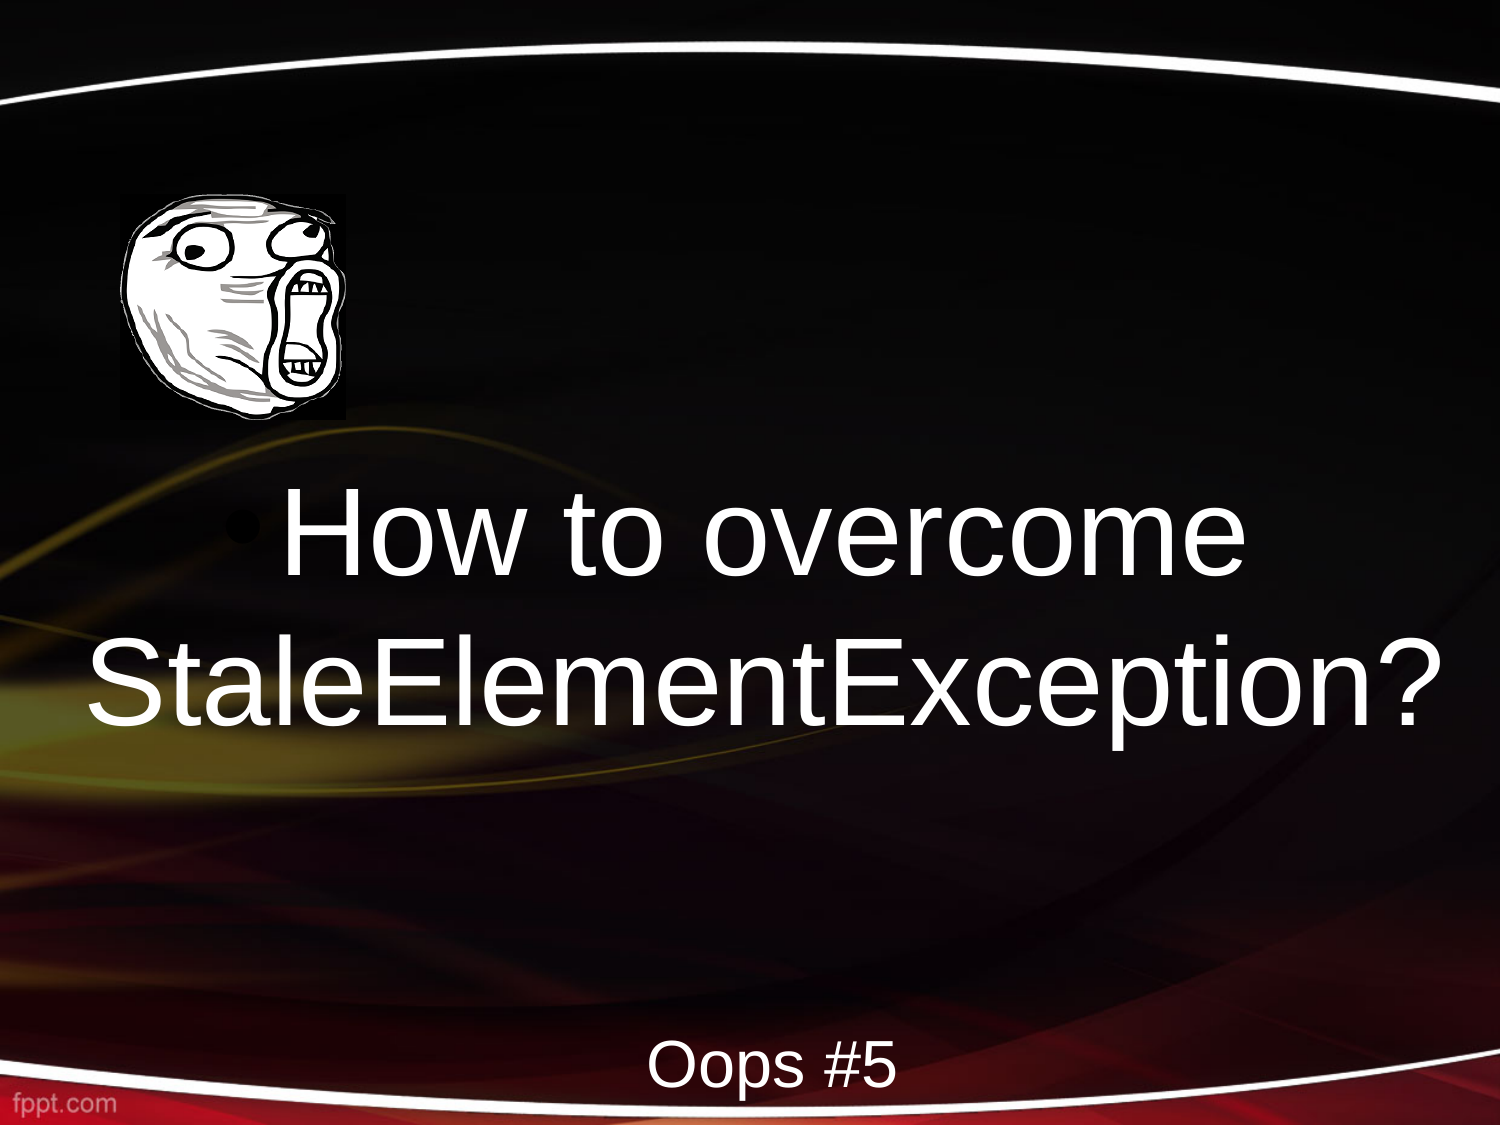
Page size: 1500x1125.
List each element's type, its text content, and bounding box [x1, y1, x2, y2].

title Oops #5 [450, 967, 1096, 1125]
list How to overcome StaleElementException? [12, 345, 1461, 856]
picture [0, 0, 1500, 1125]
